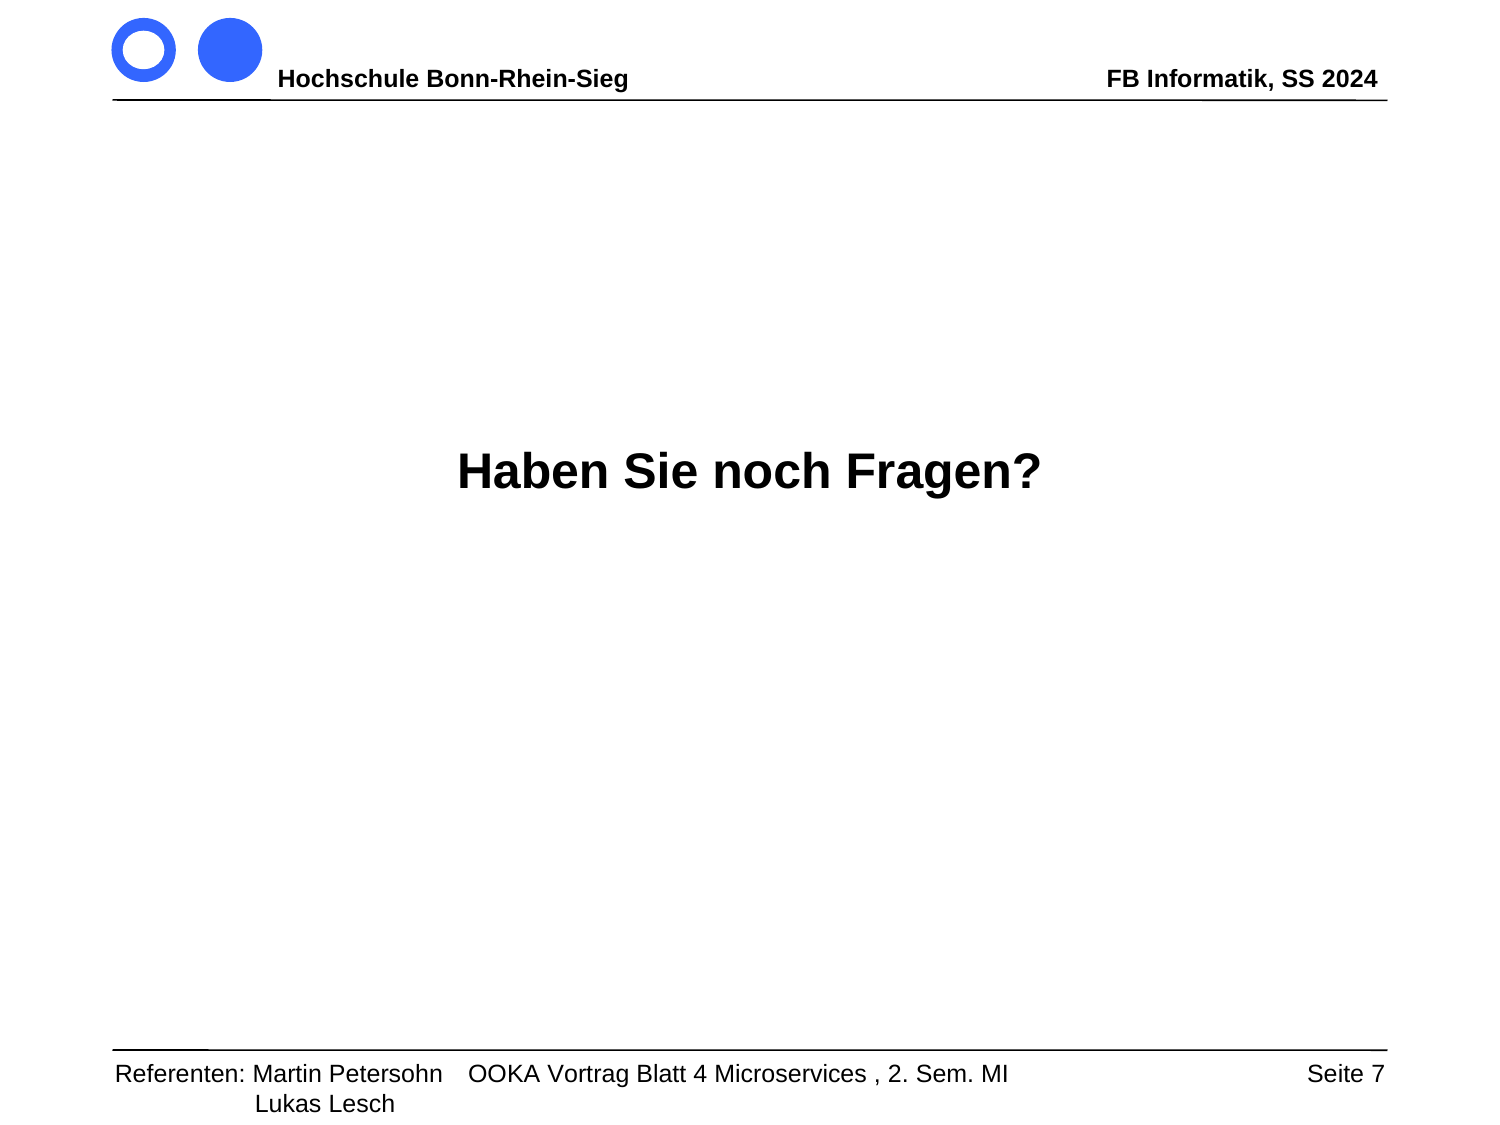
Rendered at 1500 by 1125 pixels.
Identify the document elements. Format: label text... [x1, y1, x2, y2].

text_box Haben Sie noch Fragen? [112, 374, 1388, 563]
